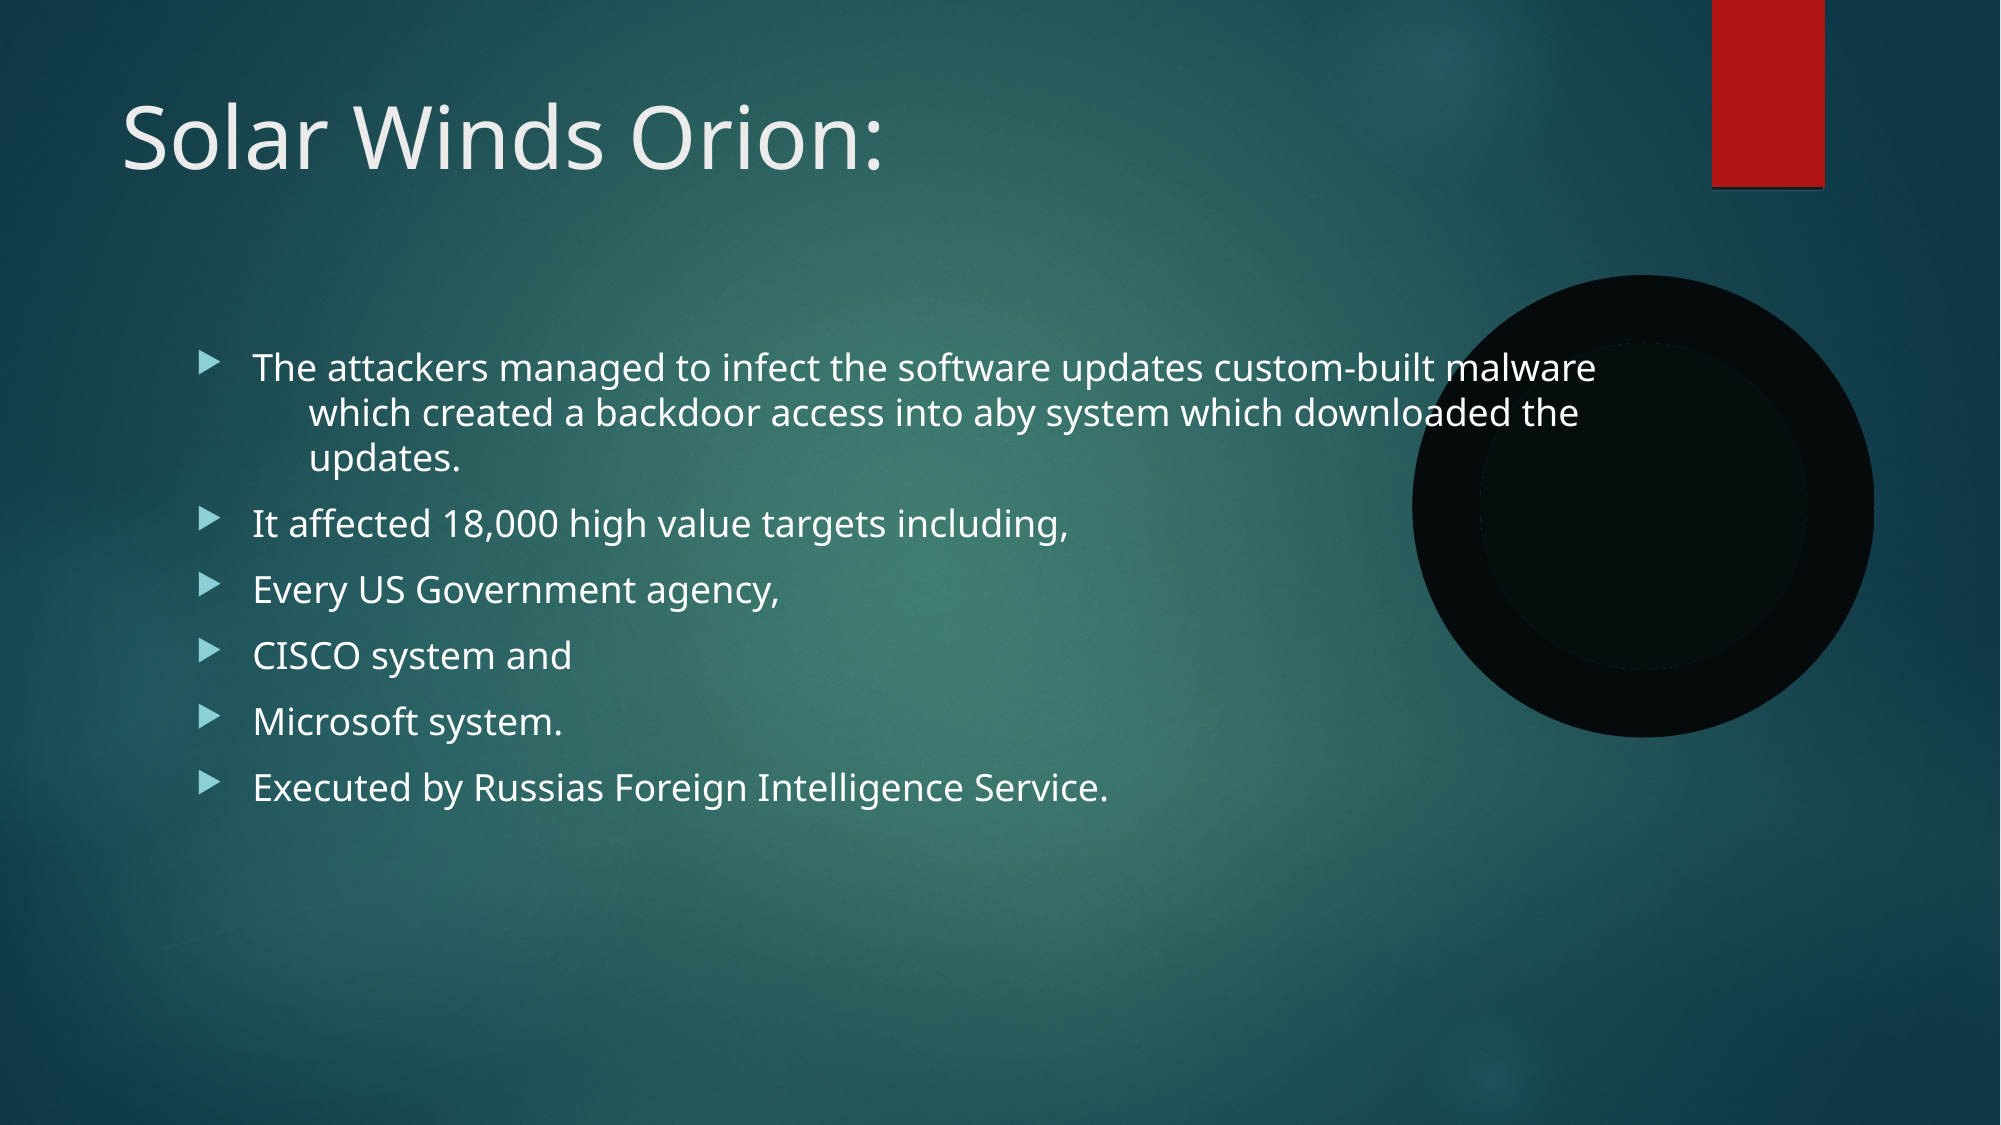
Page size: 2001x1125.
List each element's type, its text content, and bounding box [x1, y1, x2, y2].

title Solar Winds Orion: [106, 74, 1649, 305]
list The attackers managed to infect the software updates custom-built malware which created a backdoor access into aby system which downloaded the updates. It affected 18,000 high value targets including, Every US Government agency, CISCO system and Microsoft system. Executed by Russias Foreign Intelligence Service. [181, 336, 1649, 1026]
